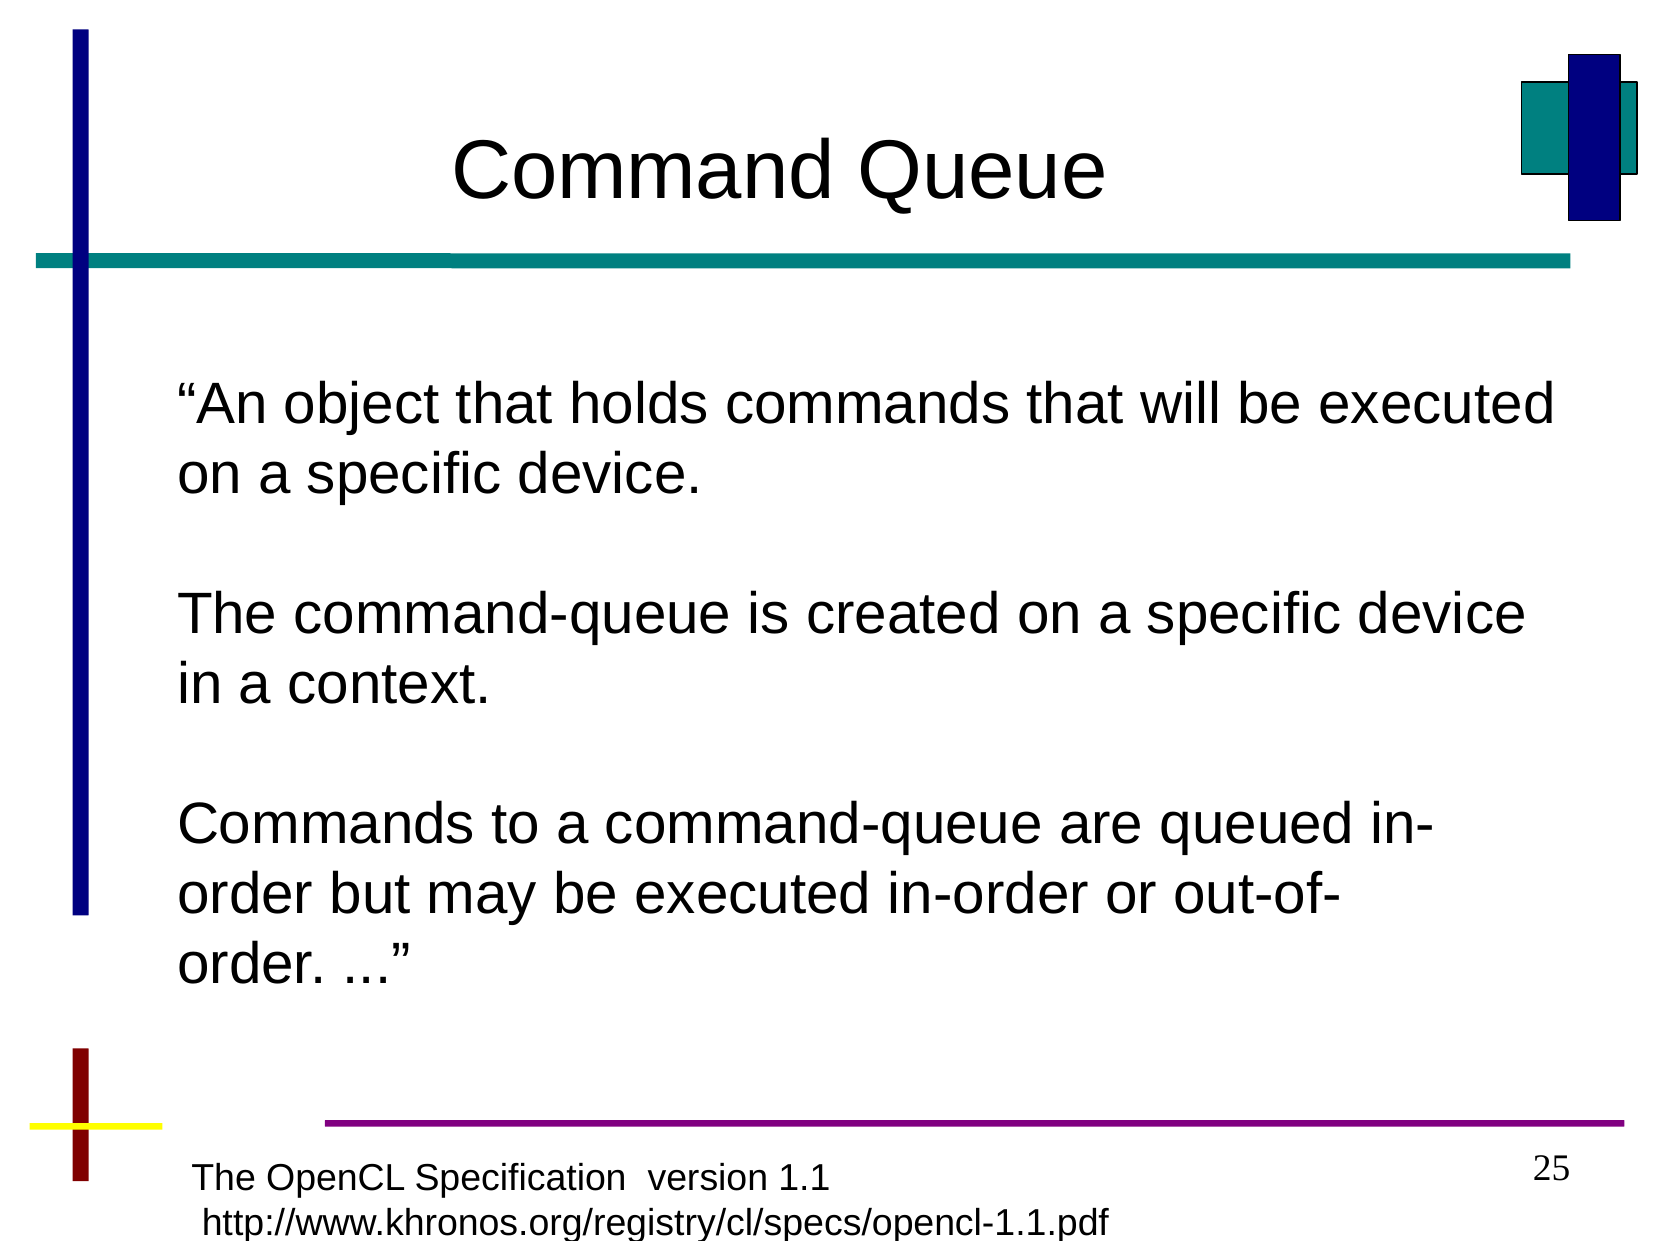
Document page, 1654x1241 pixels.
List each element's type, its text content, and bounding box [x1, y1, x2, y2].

text_box “An object that holds commands that will be executed on a specific device. The command-queue is created on a specific device in a context. Commands to a command-queue are queued in-order but may be executed in-order or out-of-order. ...” [126, 357, 1577, 1003]
text_box The OpenCL Specification version 1.1 http://www.khronos.org/registry/cl/specs/opencl-1.1.pdf [141, 1145, 1654, 1241]
text_box Command Queue [400, 107, 1123, 223]
